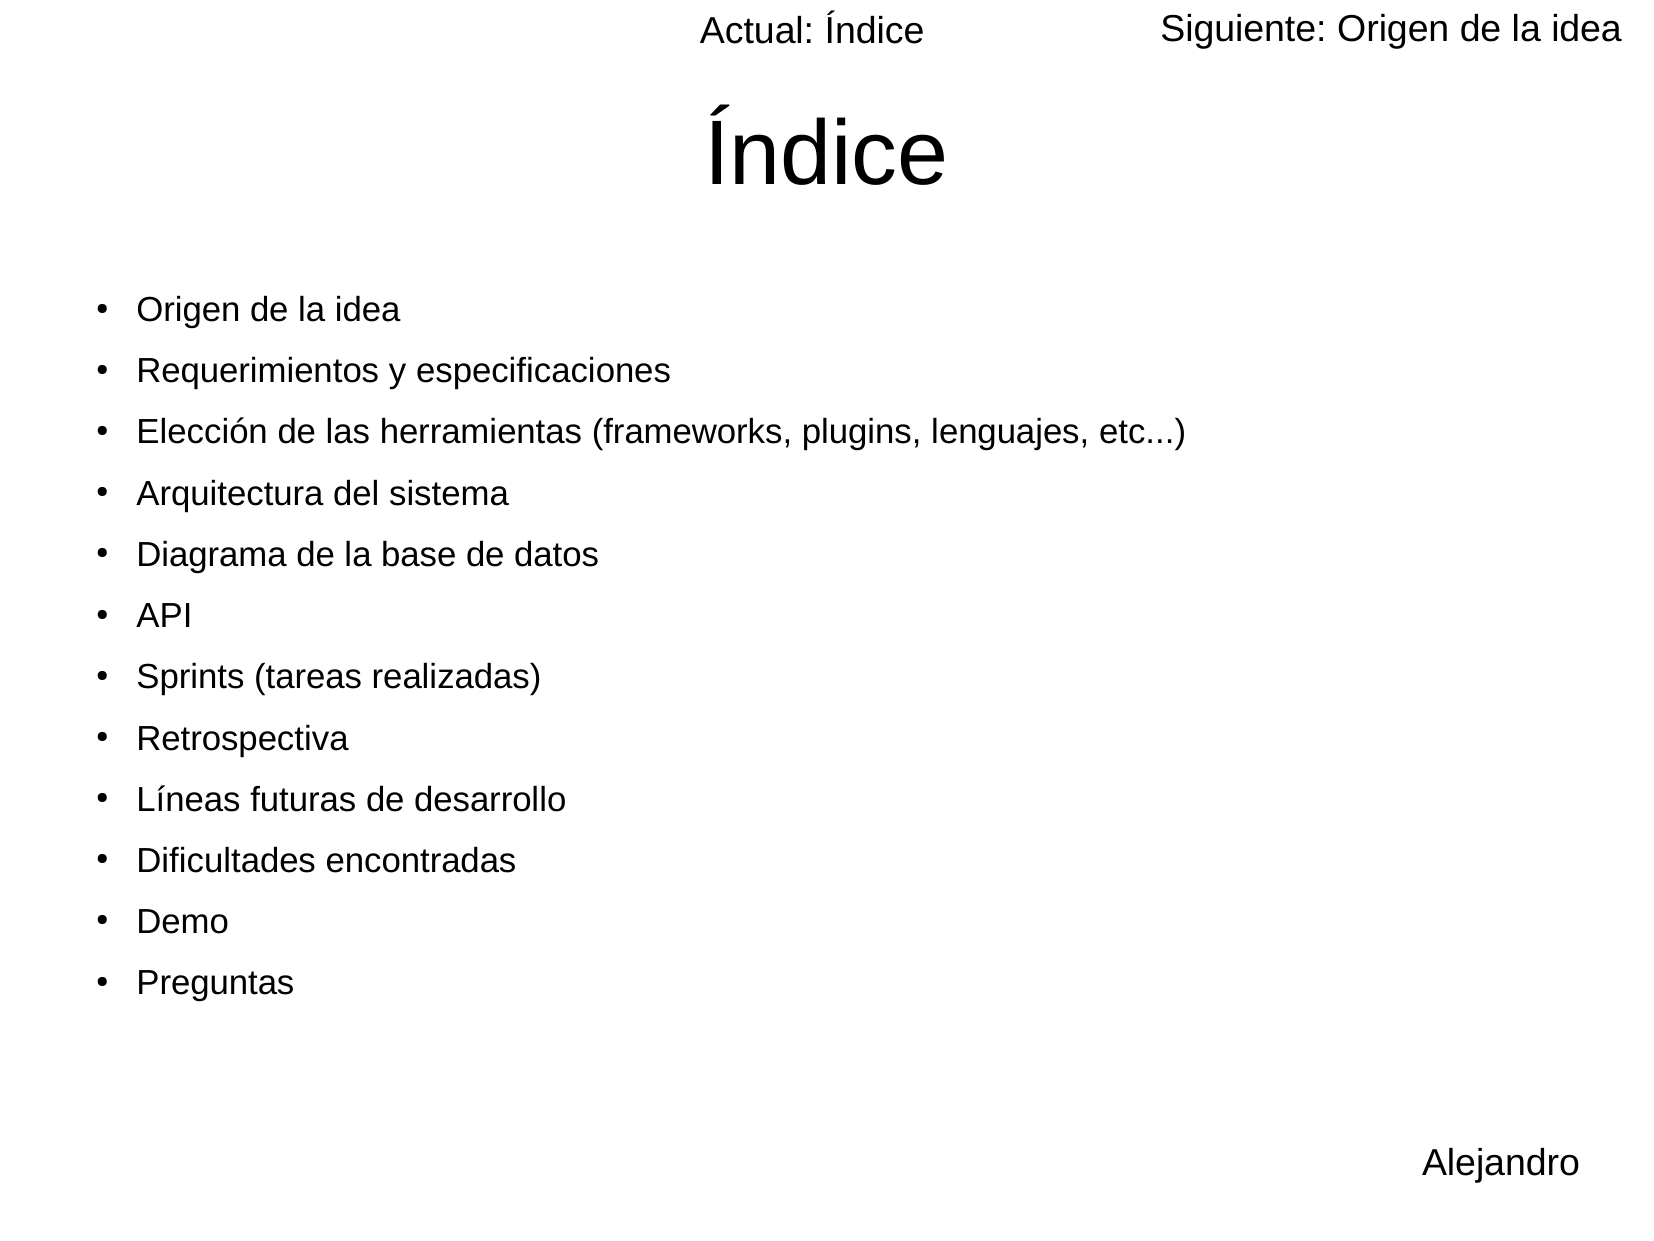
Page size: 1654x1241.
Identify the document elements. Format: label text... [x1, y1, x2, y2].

text_box Alejandro [1346, 1133, 1595, 1191]
list Origen de la idea Requerimientos y especificaciones Elección de las herramientas (frameworks, plugins, lenguajes, etc...) Arquitectura del sistema Diagrama de la base de datos API Sprints (tareas realizadas) Retrospectiva Líneas futuras de desarrollo Dificultades encontradas Demo Preguntas [82, 290, 1571, 1010]
text_box Actual: Índice [685, 2, 957, 71]
text_box Siguiente: Origen de la idea [1145, 0, 1642, 71]
title Índice [82, 49, 1571, 257]
